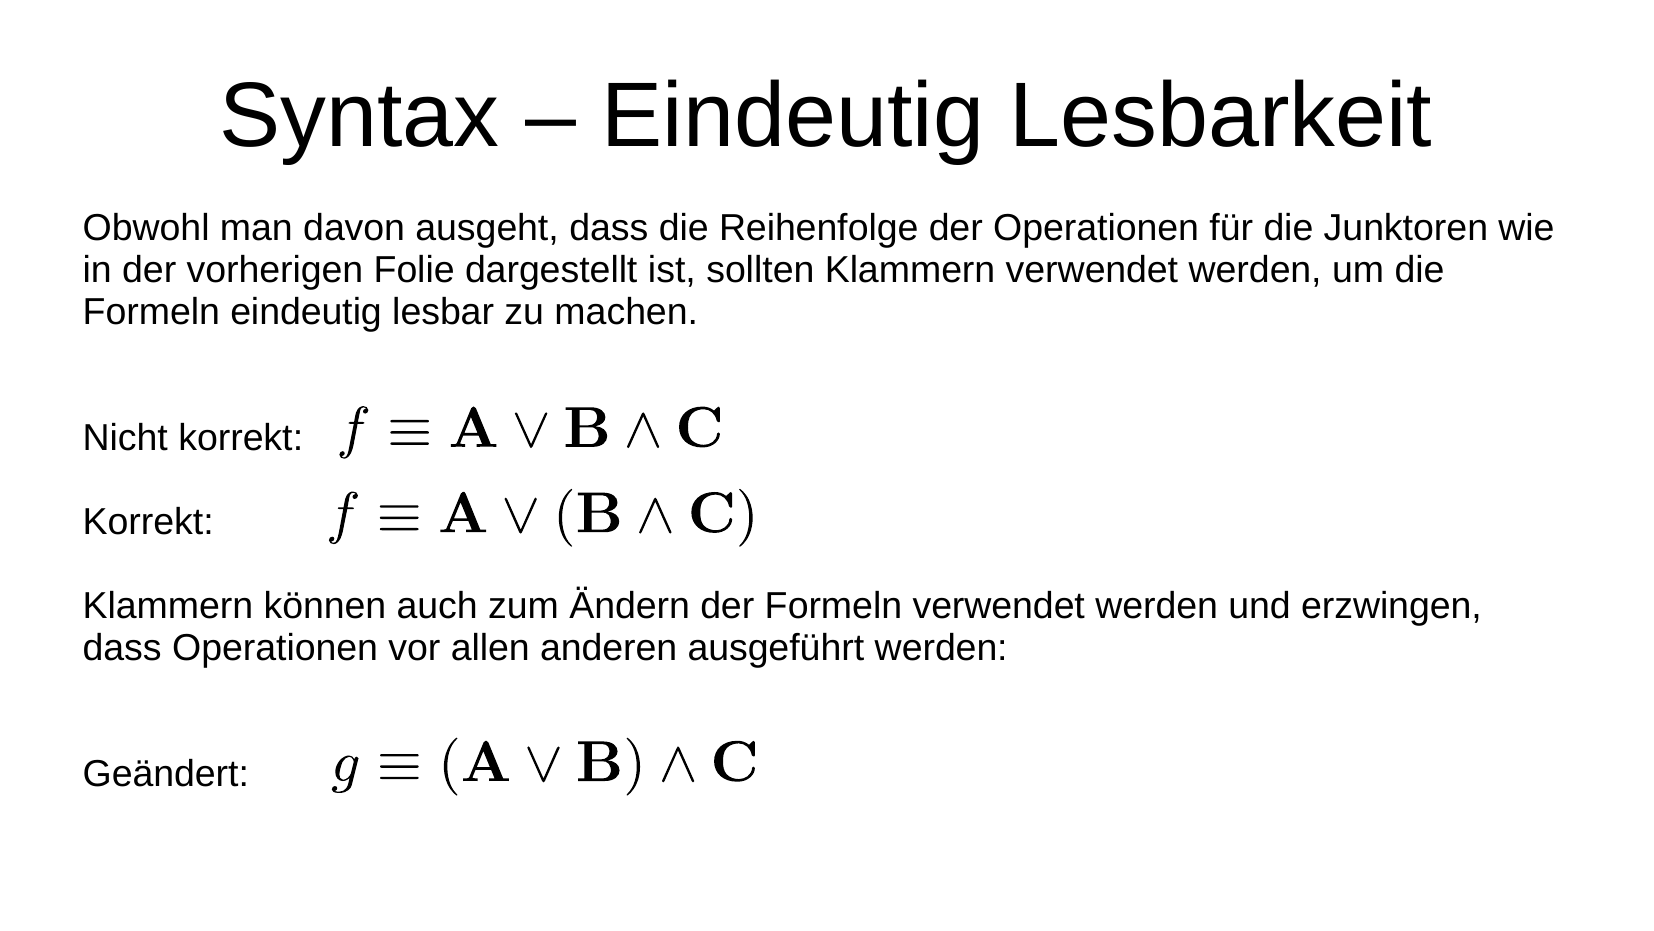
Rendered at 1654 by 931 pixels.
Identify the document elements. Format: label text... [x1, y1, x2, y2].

text_box [328, 488, 753, 547]
subtitle Obwohl man davon ausgeht, dass die Reihenfolge der Operationen für die Junktoren wie in der vorherigen Folie dargestellt ist, sollten Klammern verwendet werden, um die Formeln eindeutig lesbar zu machen. Nicht korrekt: Korrekt: Klammern können auch zum Ändern der Formeln verwendet werden und erzwingen, dass Operationen vor allen anderen ausgeführt werden: Geändert: [82, 195, 1571, 807]
text_box [331, 737, 755, 796]
text_box [339, 406, 720, 459]
title Syntax – Eindeutig Lesbarkeit [82, 37, 1571, 193]
